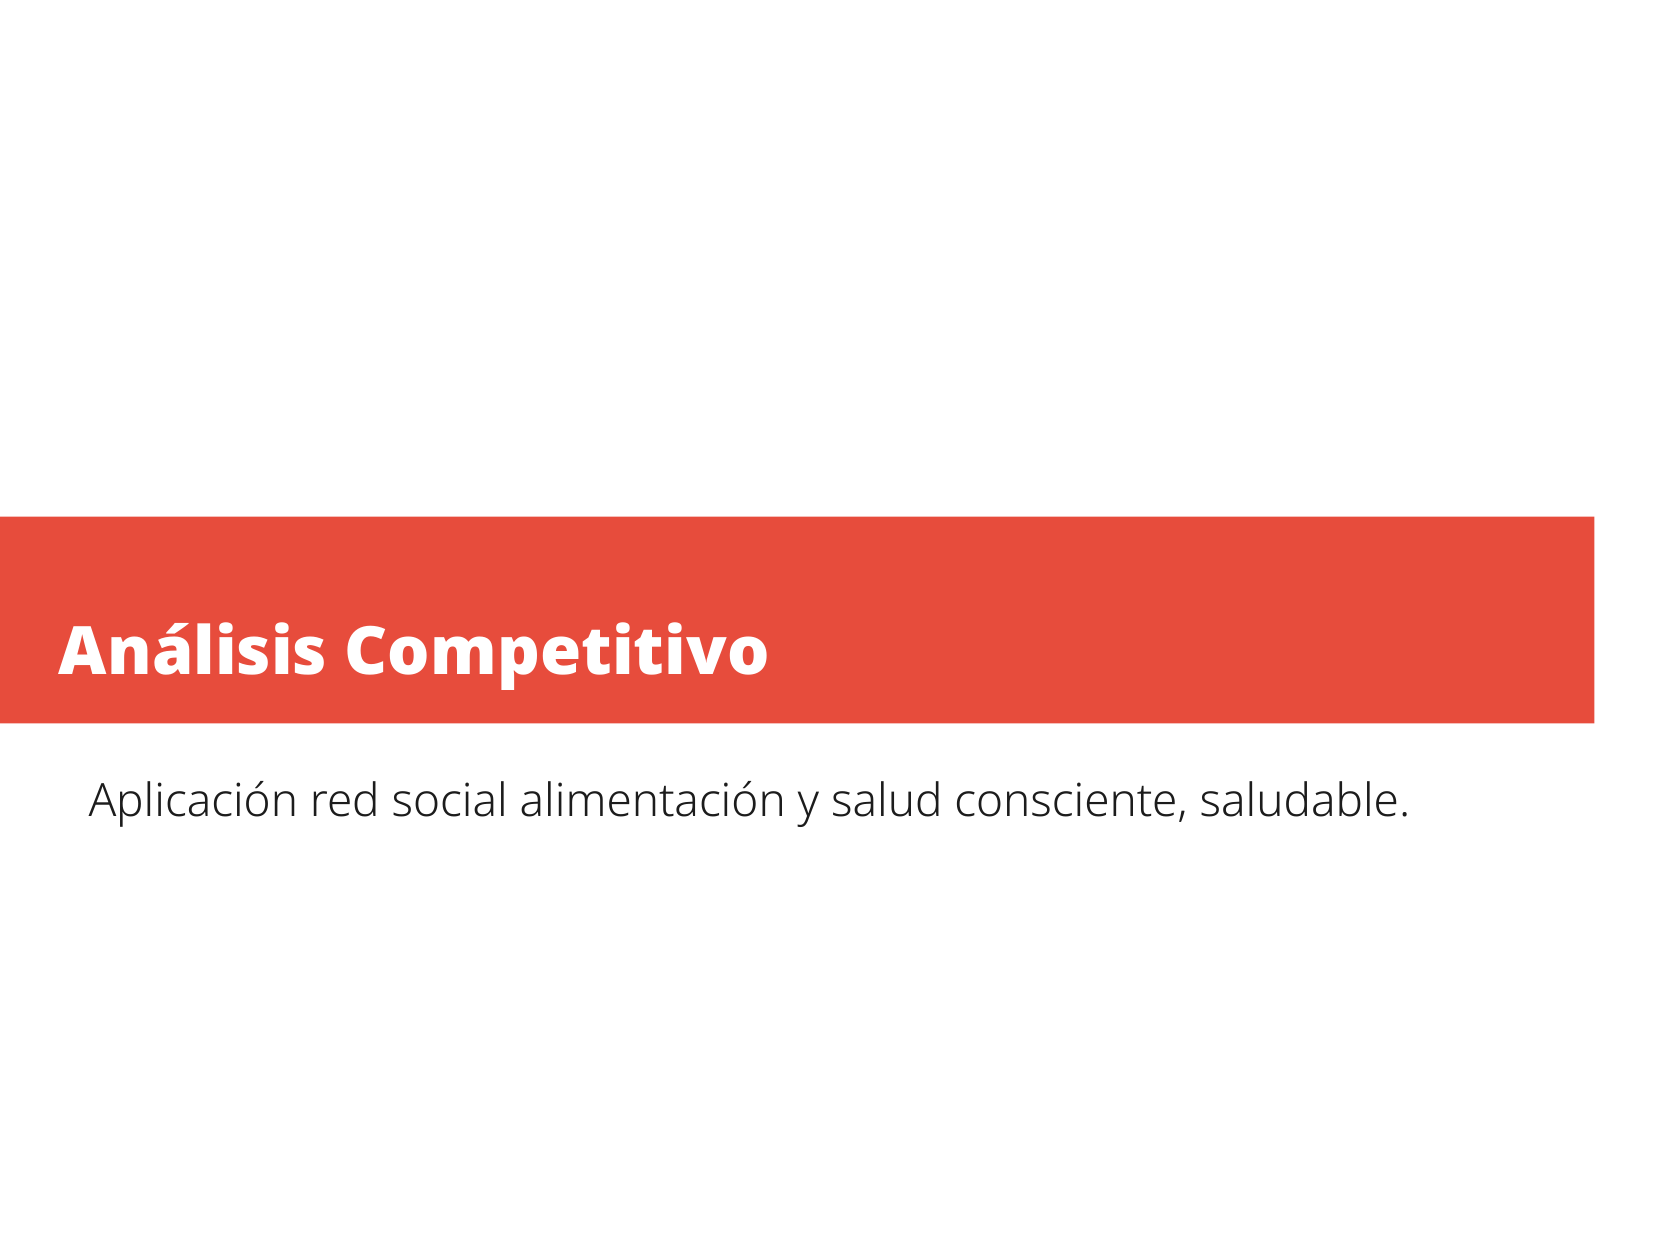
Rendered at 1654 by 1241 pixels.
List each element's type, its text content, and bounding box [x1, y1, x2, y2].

subtitle Aplicación red social alimentación y salud consciente, saludable. [88, 767, 1595, 1182]
title Análisis Competitivo [59, 546, 1595, 694]
